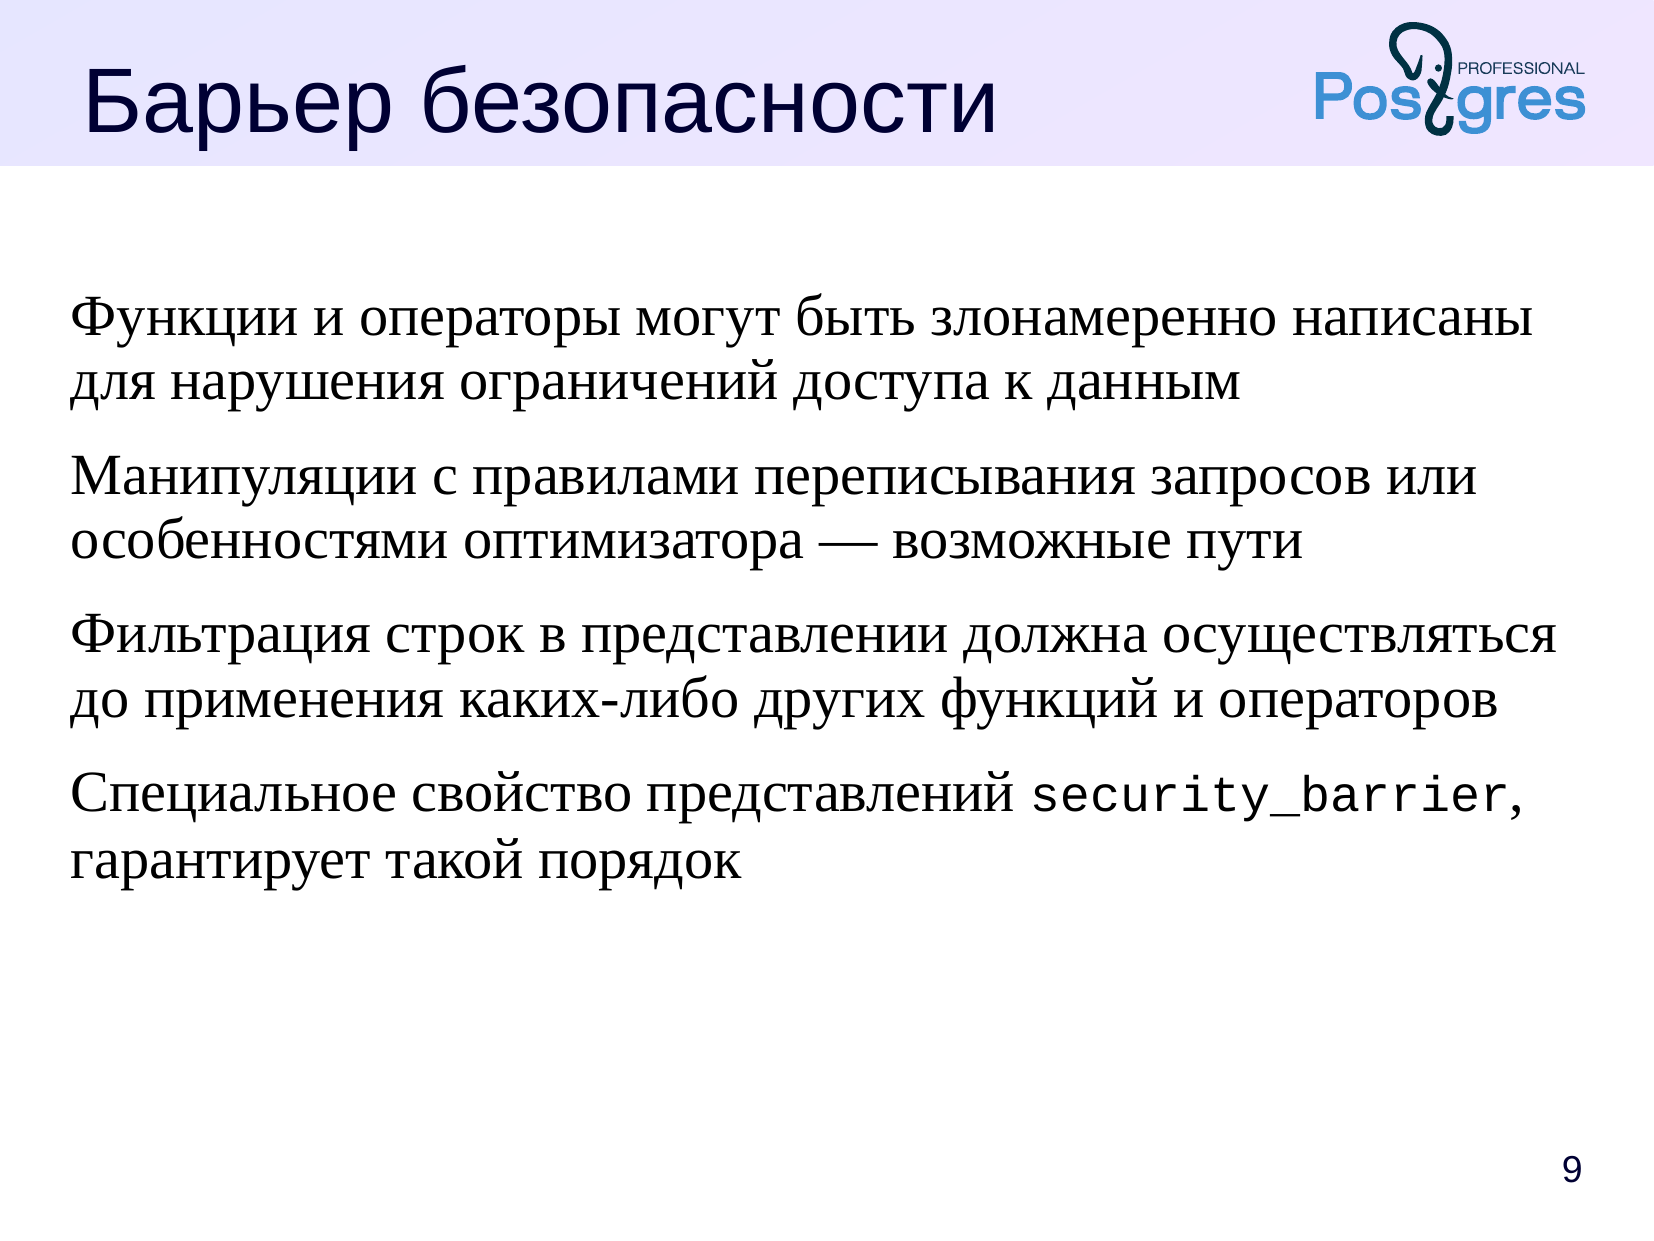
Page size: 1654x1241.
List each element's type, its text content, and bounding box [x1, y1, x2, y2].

list Функции и операторы могут быть злонамеренно написаны для нарушения ограничений доступа к данным Манипуляции с правилами переписывания запросов или особенностями оптимизатора — возможные пути Фильтрация строк в представлении должна осуществляться до применения каких-либо других функций и операторов Специальное свойство представлений security_barrier, гарантирует такой порядок [70, 283, 1583, 1134]
title Барьер безопасности [82, 49, 1252, 153]
